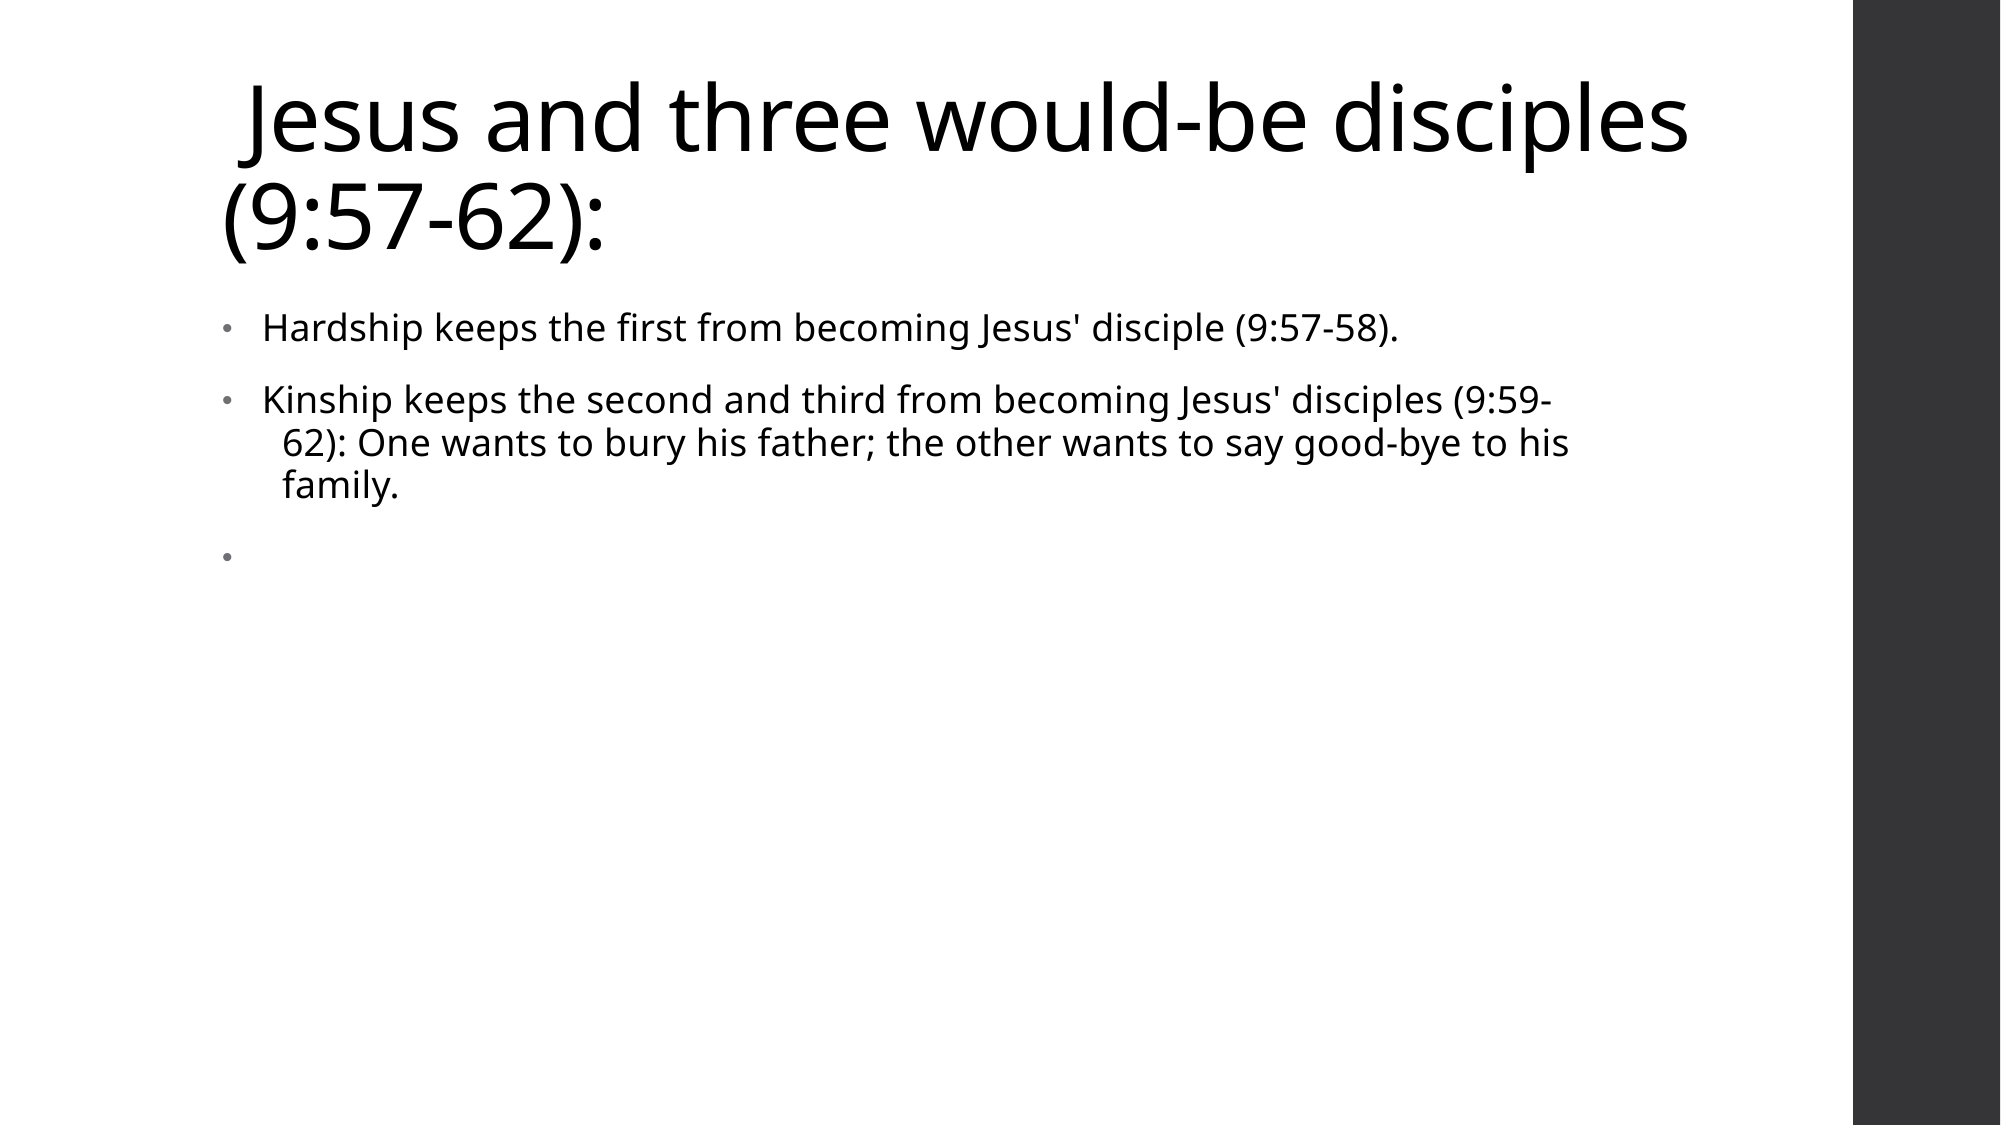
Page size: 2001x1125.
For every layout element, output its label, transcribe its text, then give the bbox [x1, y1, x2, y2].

title Jesus and three would-be disciples (9:57-62): [206, 60, 1797, 278]
list Hardship keeps the first from becoming Jesus' disciple (9:57-58). Kinship keeps the second and third from becoming Jesus' disciples (9:59-62): One wants to bury his father; the other wants to say good-bye to his family. [206, 299, 1617, 1014]
